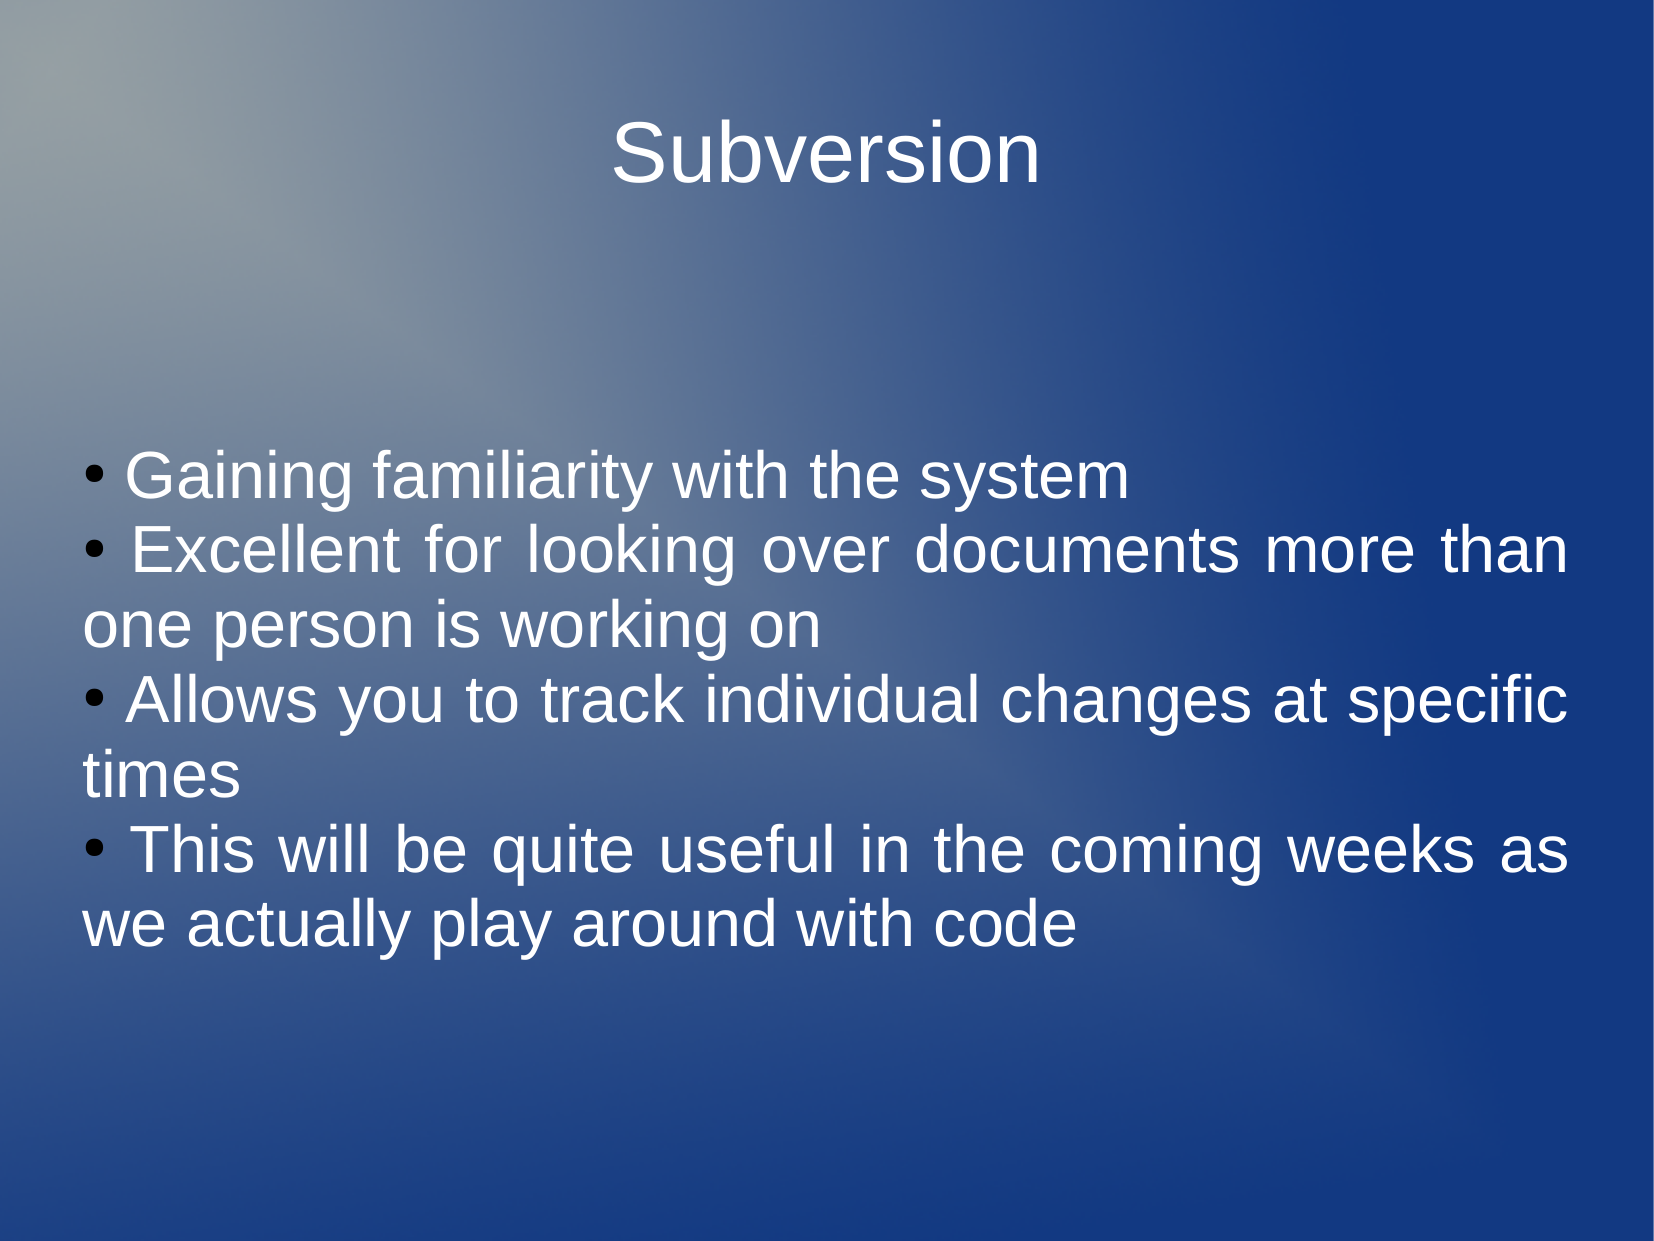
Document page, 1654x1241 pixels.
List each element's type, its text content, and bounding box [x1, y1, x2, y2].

title Subversion [82, 49, 1571, 257]
subtitle Gaining familiarity with the system Excellent for looking over documents more than one person is working on Allows you to track individual changes at specific times This will be quite useful in the coming weeks as we actually play around with code [82, 290, 1571, 1109]
picture [0, 0, 1654, 1241]
